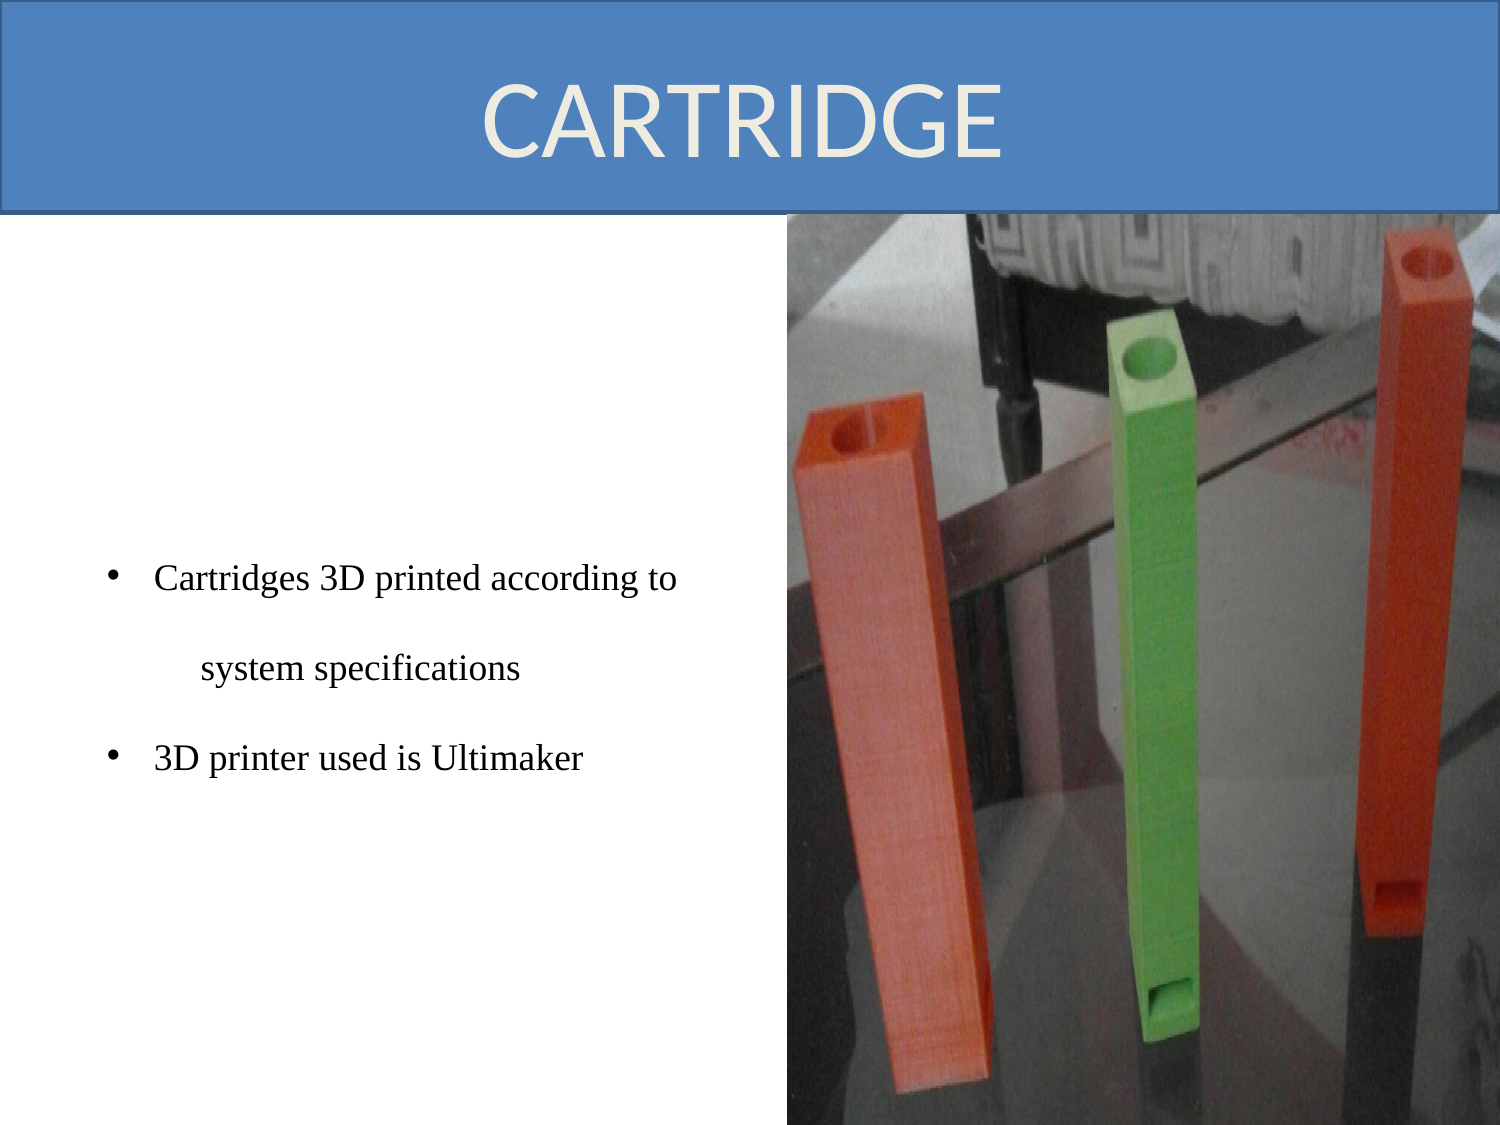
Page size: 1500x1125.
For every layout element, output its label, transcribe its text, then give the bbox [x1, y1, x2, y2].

text_box [0, 0, 1500, 213]
picture [787, 214, 1500, 1125]
text_box Cartridges 3D printed according to system specifications 3D printer used is Ultimaker [91, 500, 742, 788]
text_box CARTRIDGE [99, 37, 1388, 189]
